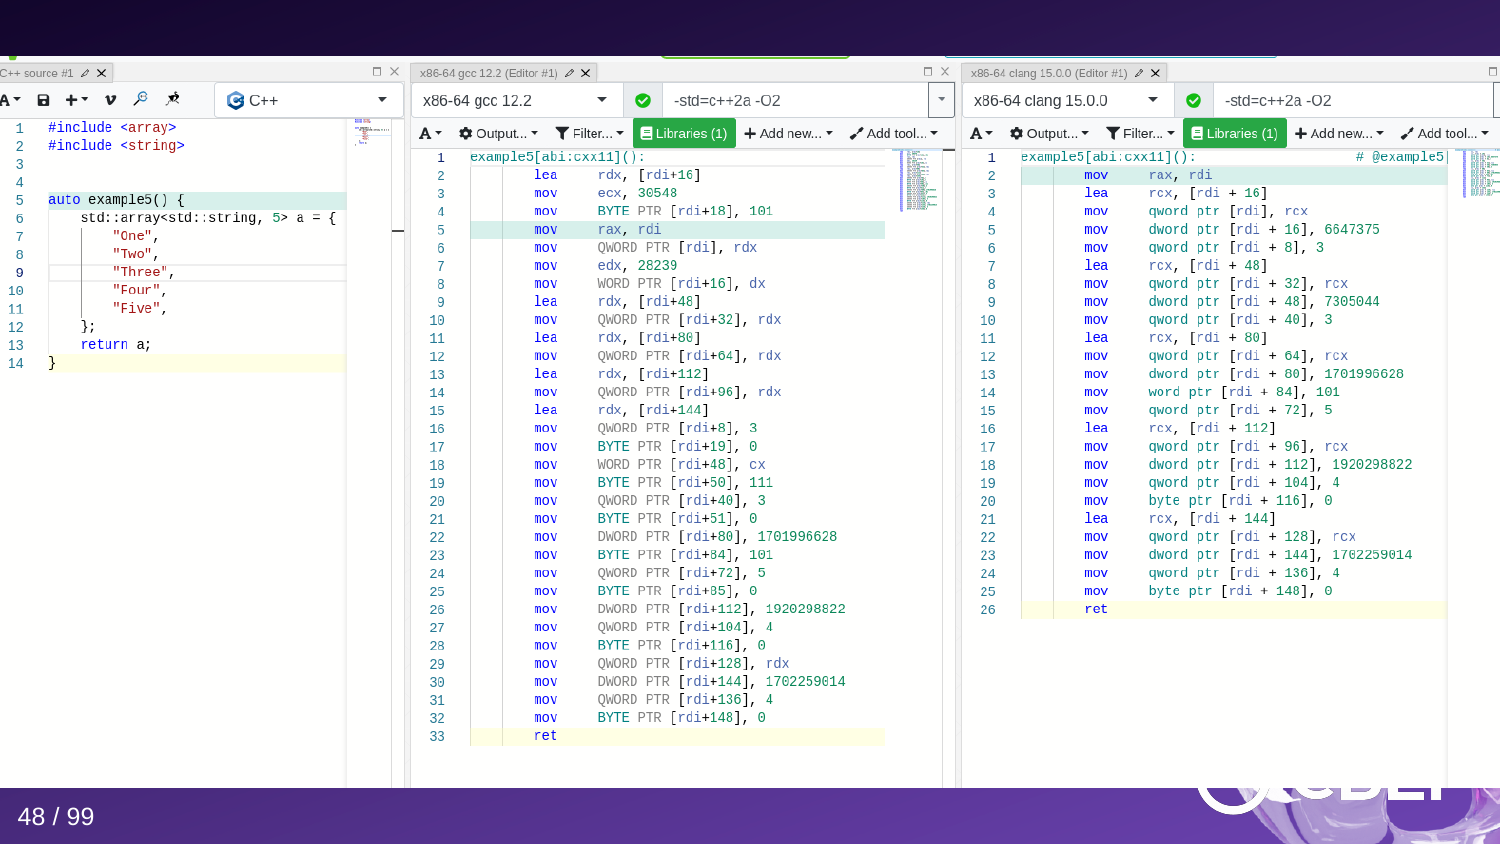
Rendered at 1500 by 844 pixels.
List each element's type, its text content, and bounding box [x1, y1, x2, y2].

text_box <number> / 99 [2, 795, 632, 839]
picture [0, 0, 1500, 844]
